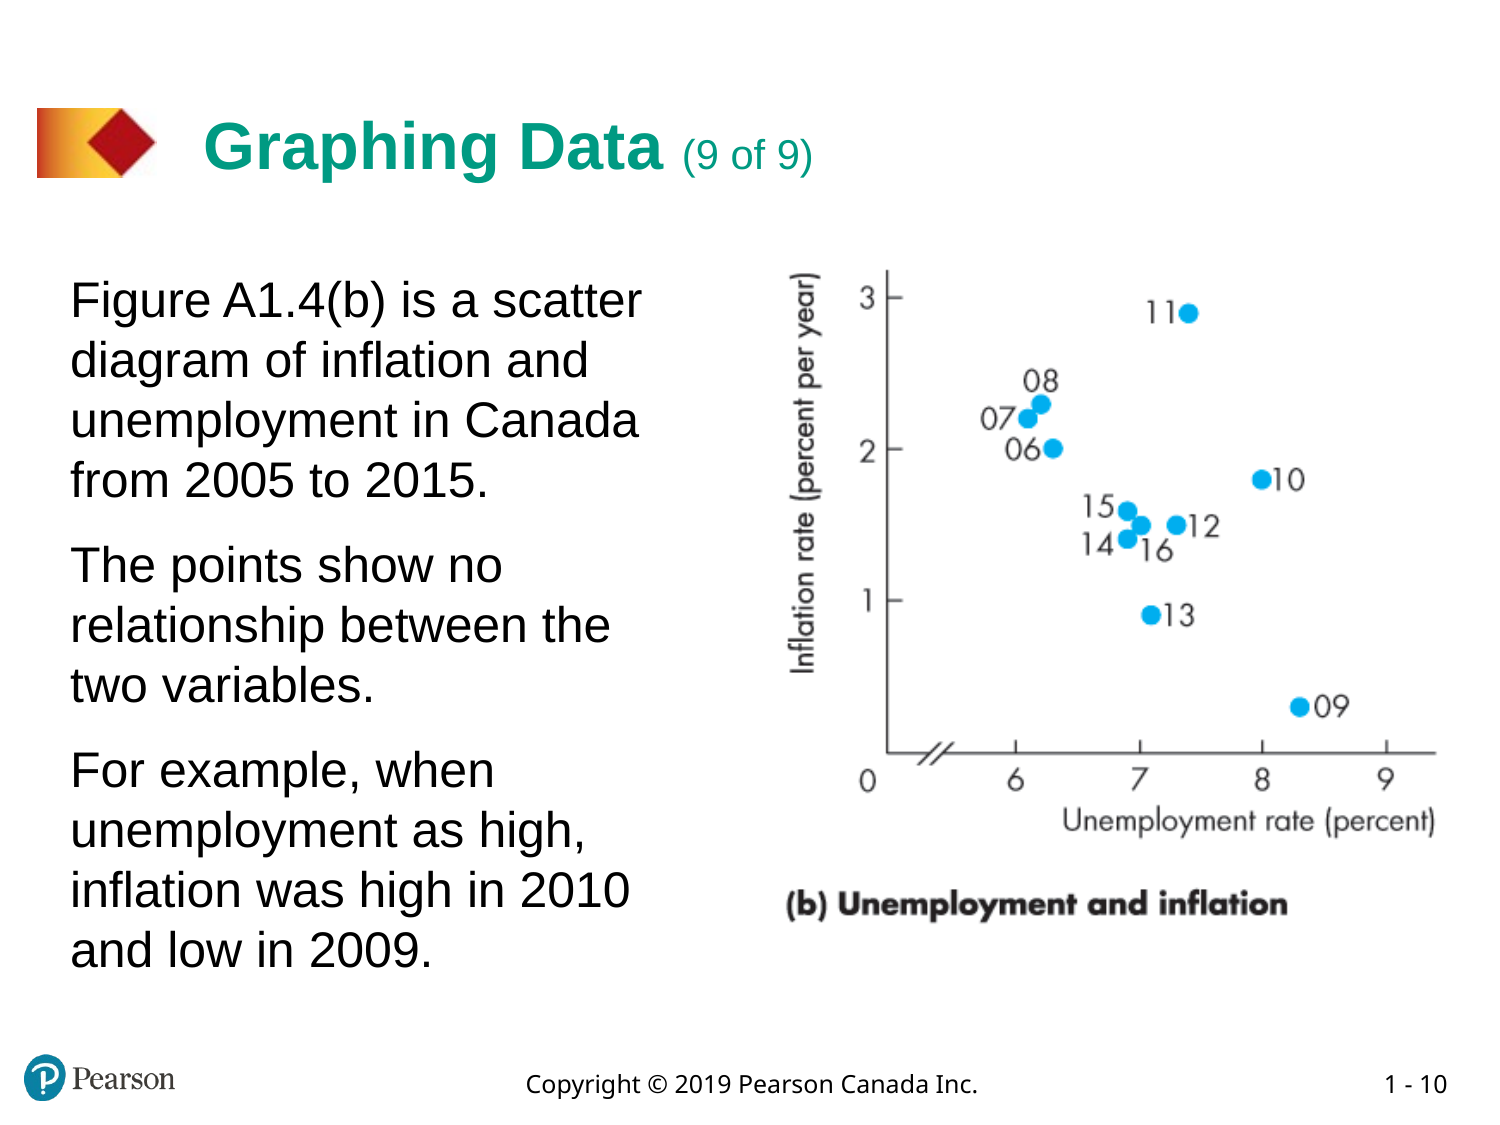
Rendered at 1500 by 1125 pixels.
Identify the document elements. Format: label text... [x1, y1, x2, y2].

title Graphing Data (9 of 9) [188, 50, 1364, 236]
picture [24, 1084, 35, 1101]
picture [49, 1054, 175, 1101]
picture [778, 260, 1475, 931]
picture [24, 1054, 43, 1074]
picture [37, 108, 157, 178]
list Figure A1.4(b) is a scatter diagram of inflation and unemployment in Canada from 2005 to 2015. The points show no relationship between the two variables. For example, when unemployment as high, inflation was high in 2010 and low in 2009. [37, 259, 688, 1038]
picture [31, 1063, 59, 1095]
